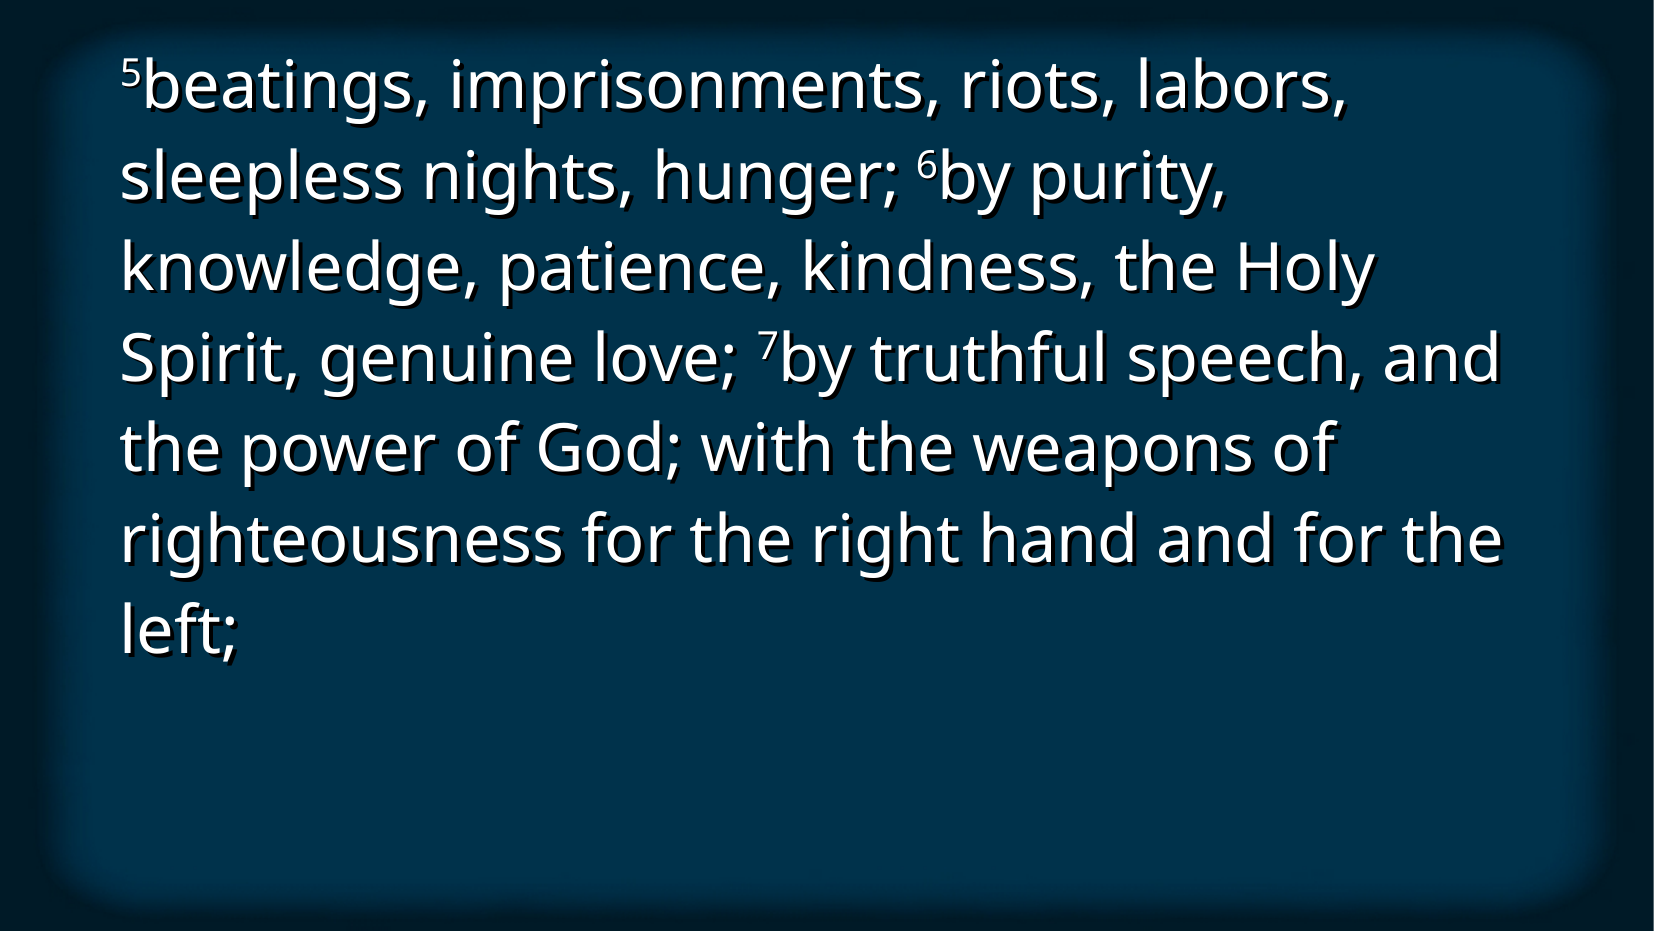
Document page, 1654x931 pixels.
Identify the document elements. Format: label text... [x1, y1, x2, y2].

text_box 5beatings, imprisonments, riots, labors, sleepless nights, hunger; 6by purity, knowledge, patience, kindness, the Holy Spirit, genuine love; 7by truthful speech, and the power of God; with the weapons of righteousness for the right hand and for the left; [105, 30, 1561, 578]
picture [0, 0, 1654, 931]
